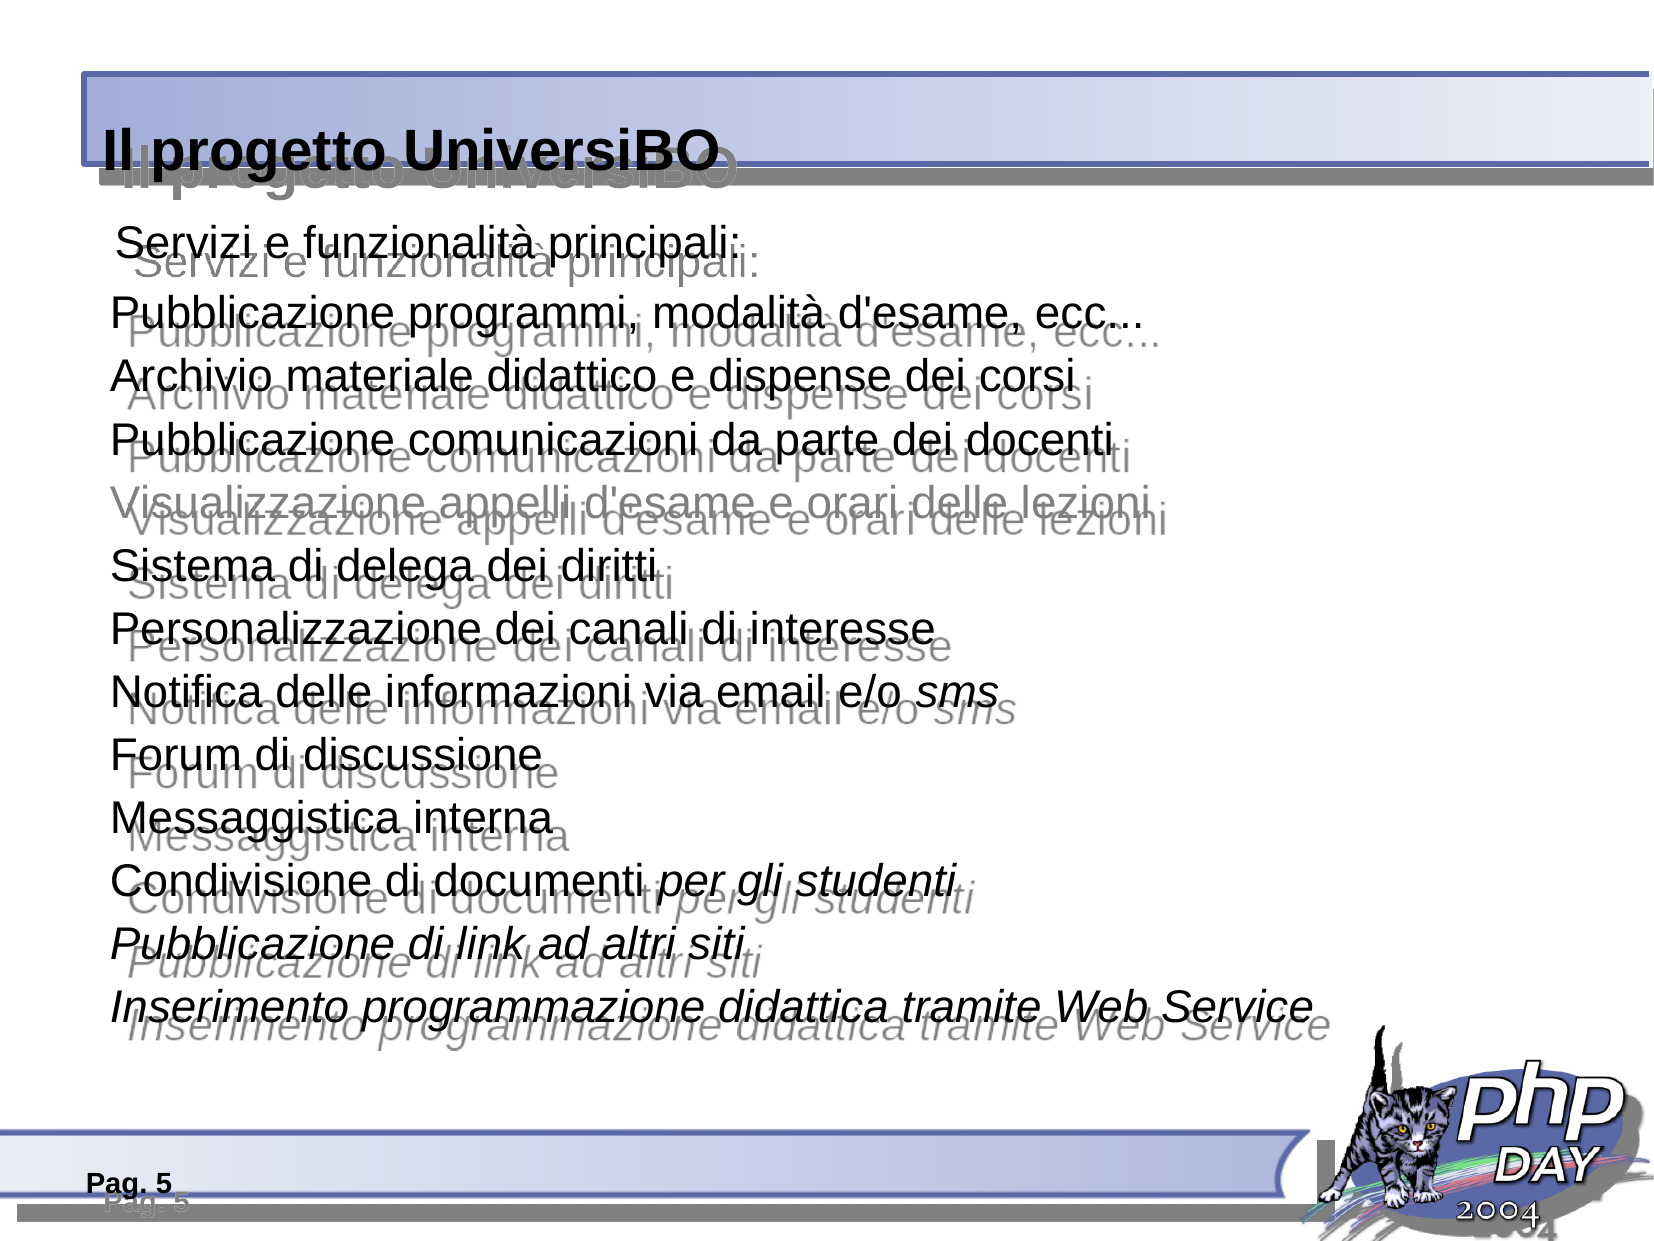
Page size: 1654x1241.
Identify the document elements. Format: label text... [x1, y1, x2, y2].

text_box Il progetto UniversiBO [102, 85, 1394, 155]
picture [0, 1025, 1652, 1233]
text_box Servizi e funzionalità principali: [99, 217, 1620, 444]
picture [126, 1180, 133, 1190]
text_box Pubblicazione programmi, modalità d'esame, ecc... Archivio materiale didattico e dispense dei corsi Pubblicazione comunicazioni da parte dei docenti Visualizzazione appelli d'esame e orari delle lezioni Sistema di delega dei diritti Personalizzazione dei canali di interesse Notifica delle informazioni via email e/o sms Forum di discussione Messaggistica interna Condivisione di documenti per gli studenti Pubblicazione di link ad altri siti Inserimento programmazione didattica tramite Web Service [87, 287, 1510, 1033]
picture [1313, 1033, 1323, 1037]
picture [110, 1195, 117, 1201]
